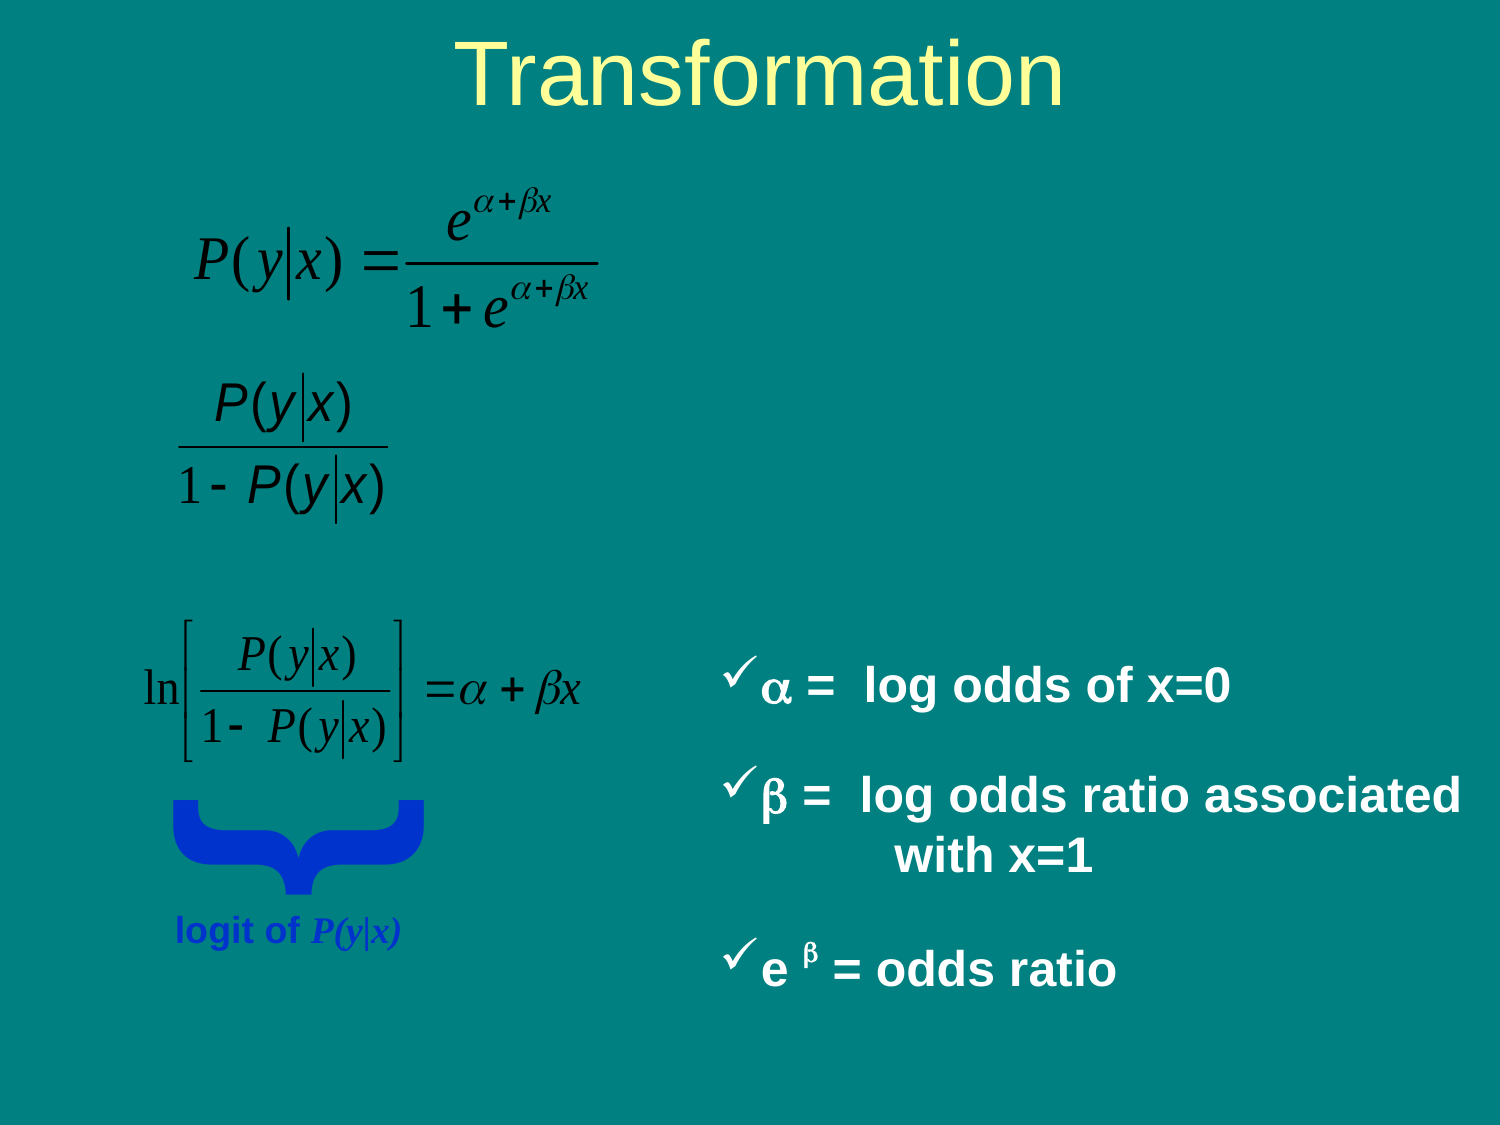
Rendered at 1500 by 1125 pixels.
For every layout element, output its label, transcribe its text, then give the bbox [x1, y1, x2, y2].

picture [137, 608, 590, 801]
text_box { [198, 801, 399, 857]
picture [170, 360, 398, 534]
title Transformation [172, 0, 1349, 138]
chart [430, 609, 593, 802]
chart [182, 172, 615, 347]
picture [181, 170, 613, 344]
chart [172, 361, 402, 537]
text_box { [92, 798, 430, 915]
text_box a = log odds of x=0 b = log odds ratio associated with x=1 e b = odds ratio [704, 645, 1492, 1005]
text_box logit of P(y|x) [159, 915, 418, 959]
